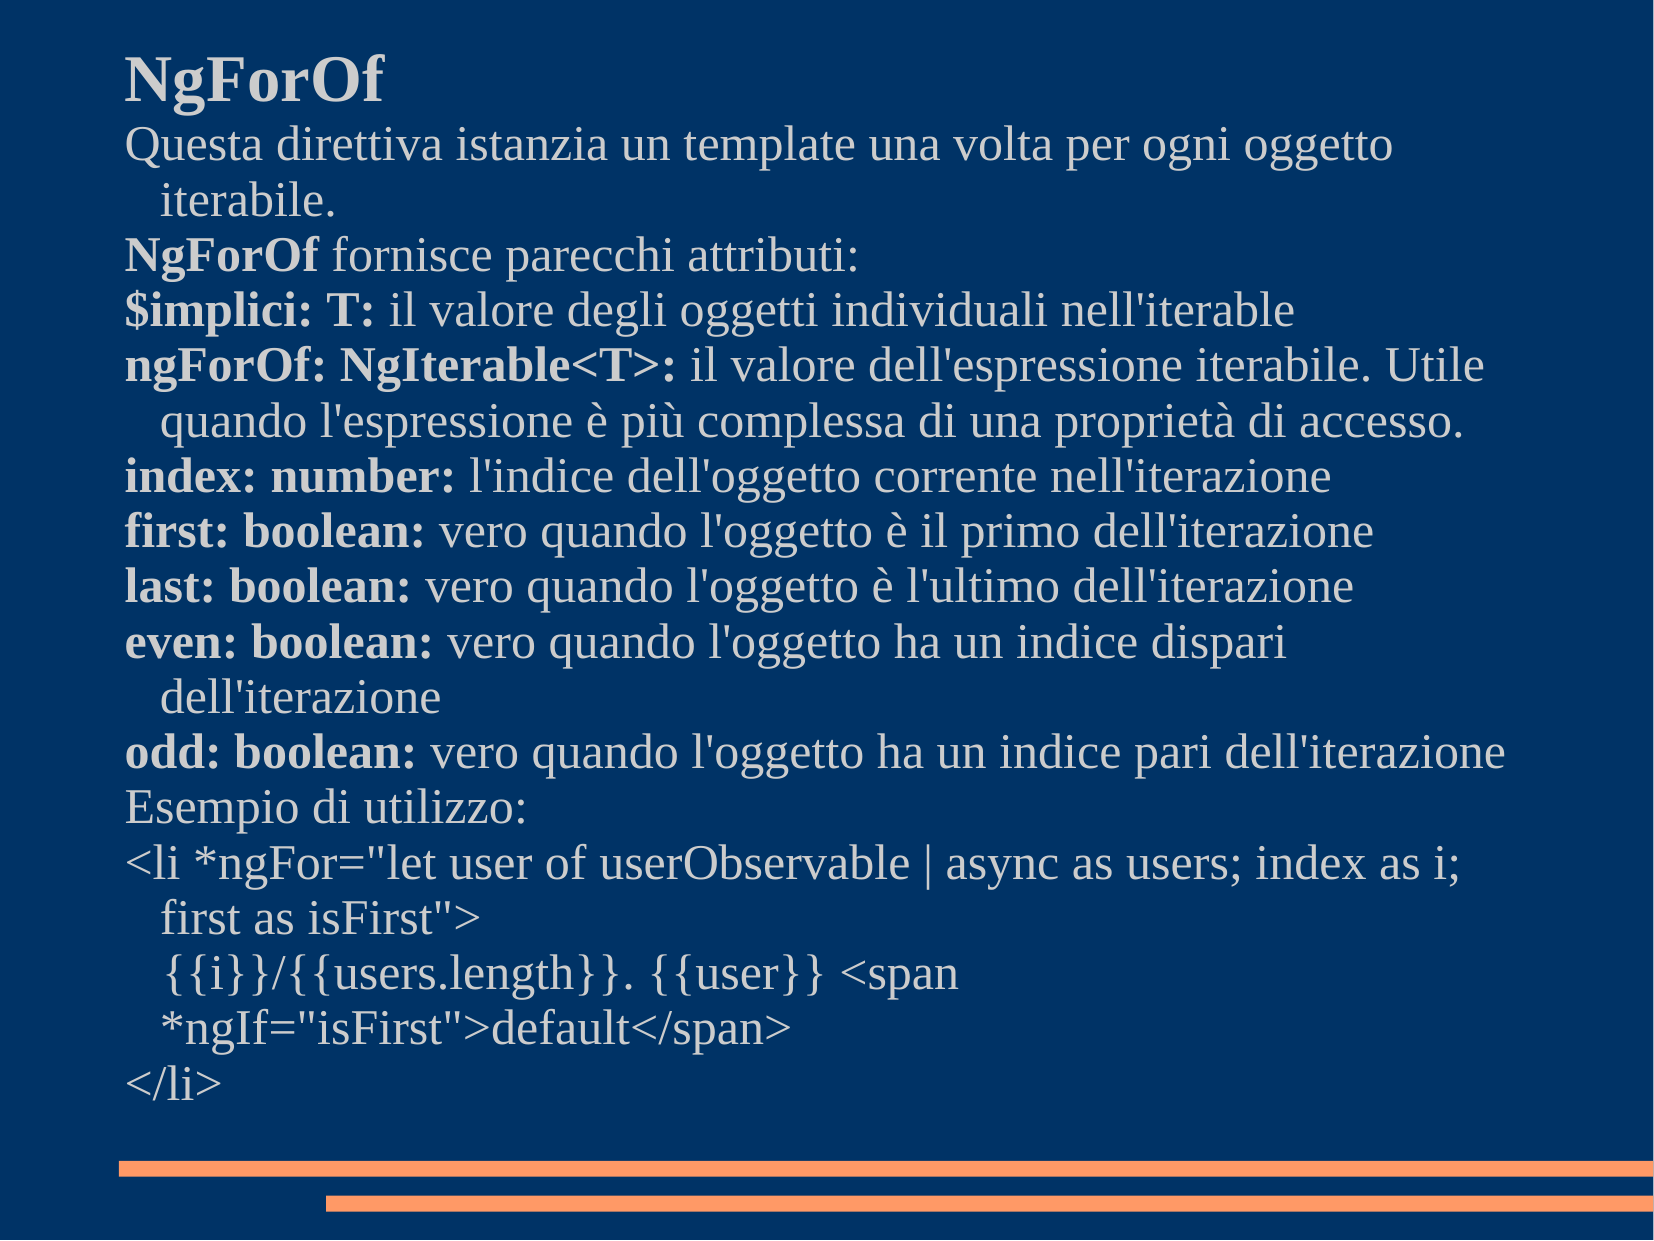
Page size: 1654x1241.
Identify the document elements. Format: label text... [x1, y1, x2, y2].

subtitle NgForOf Questa direttiva istanzia un template una volta per ogni oggetto iterabile. NgForOf fornisce parecchi attributi: $implici: T: il valore degli oggetti individuali nell'iterable ngForOf: NgIterable<T>: il valore dell'espressione iterabile. Utile quando l'espressione è più complessa di una proprietà di accesso. index: number: l'indice dell'oggetto corrente nell'iterazione first: boolean: vero quando l'oggetto è il primo dell'iterazione last: boolean: vero quando l'oggetto è l'ultimo dell'iterazione even: boolean: vero quando l'oggetto ha un indice dispari dell'iterazione odd: boolean: vero quando l'oggetto ha un indice pari dell'iterazione Esempio di utilizzo: <li *ngFor="let user of userObservable | async as users; index as i; first as isFirst"> {{i}}/{{users.length}}. {{user}} <span *ngIf="isFirst">default</span> </li> [124, 0, 1537, 1125]
